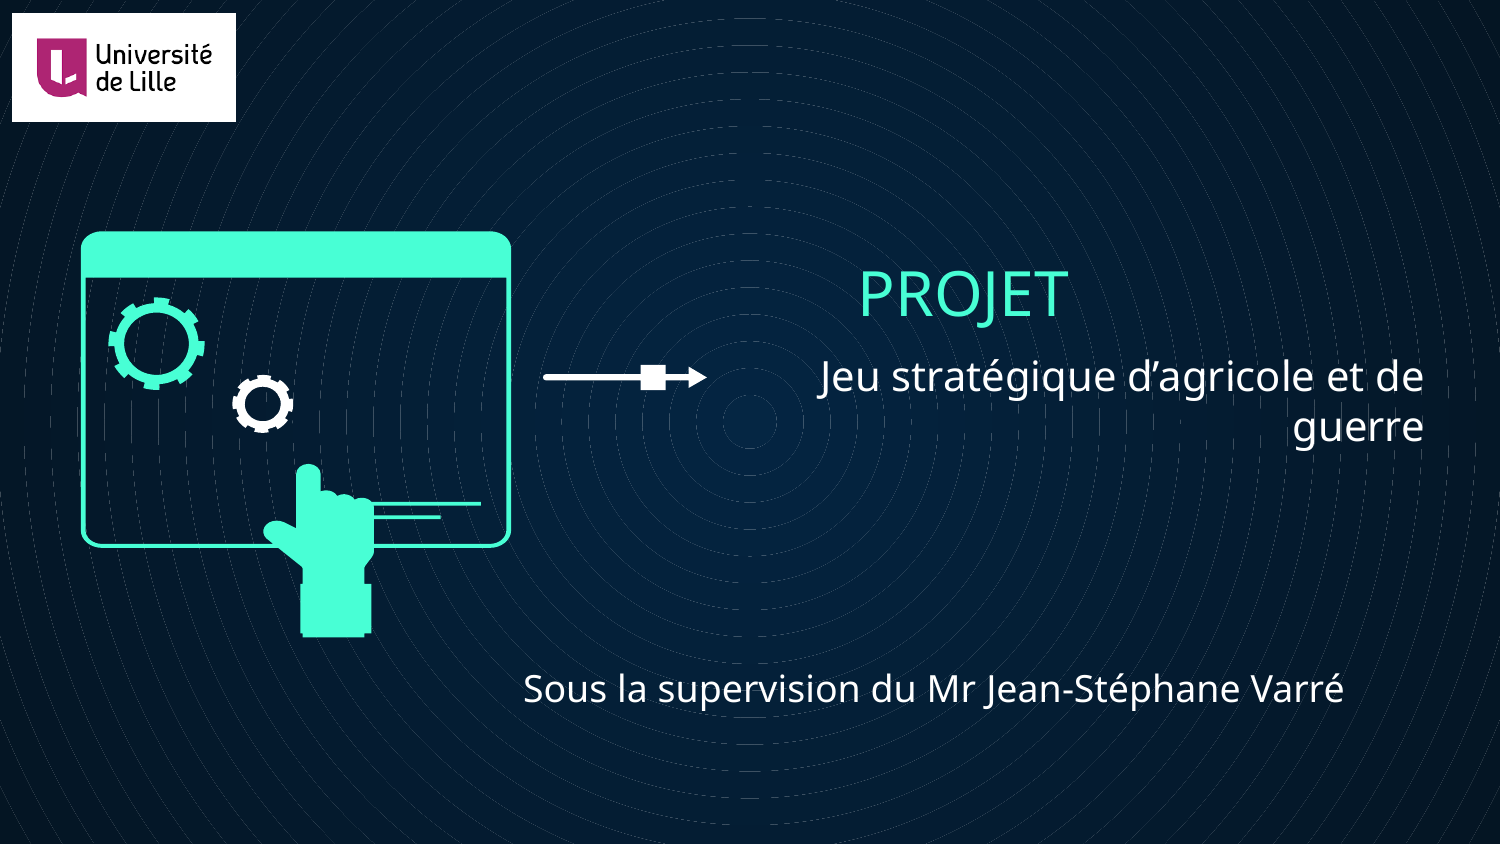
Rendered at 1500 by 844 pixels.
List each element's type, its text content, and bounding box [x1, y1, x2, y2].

text_box [542, 364, 707, 391]
text_box Sous la supervision du Mr Jean-Stéphane Varré [462, 650, 1360, 729]
picture [12, 13, 236, 122]
text_box [80, 231, 512, 638]
title PROJET [706, 244, 1221, 334]
subtitle Jeu stratégique d’agricole et de guerre [682, 334, 1440, 435]
